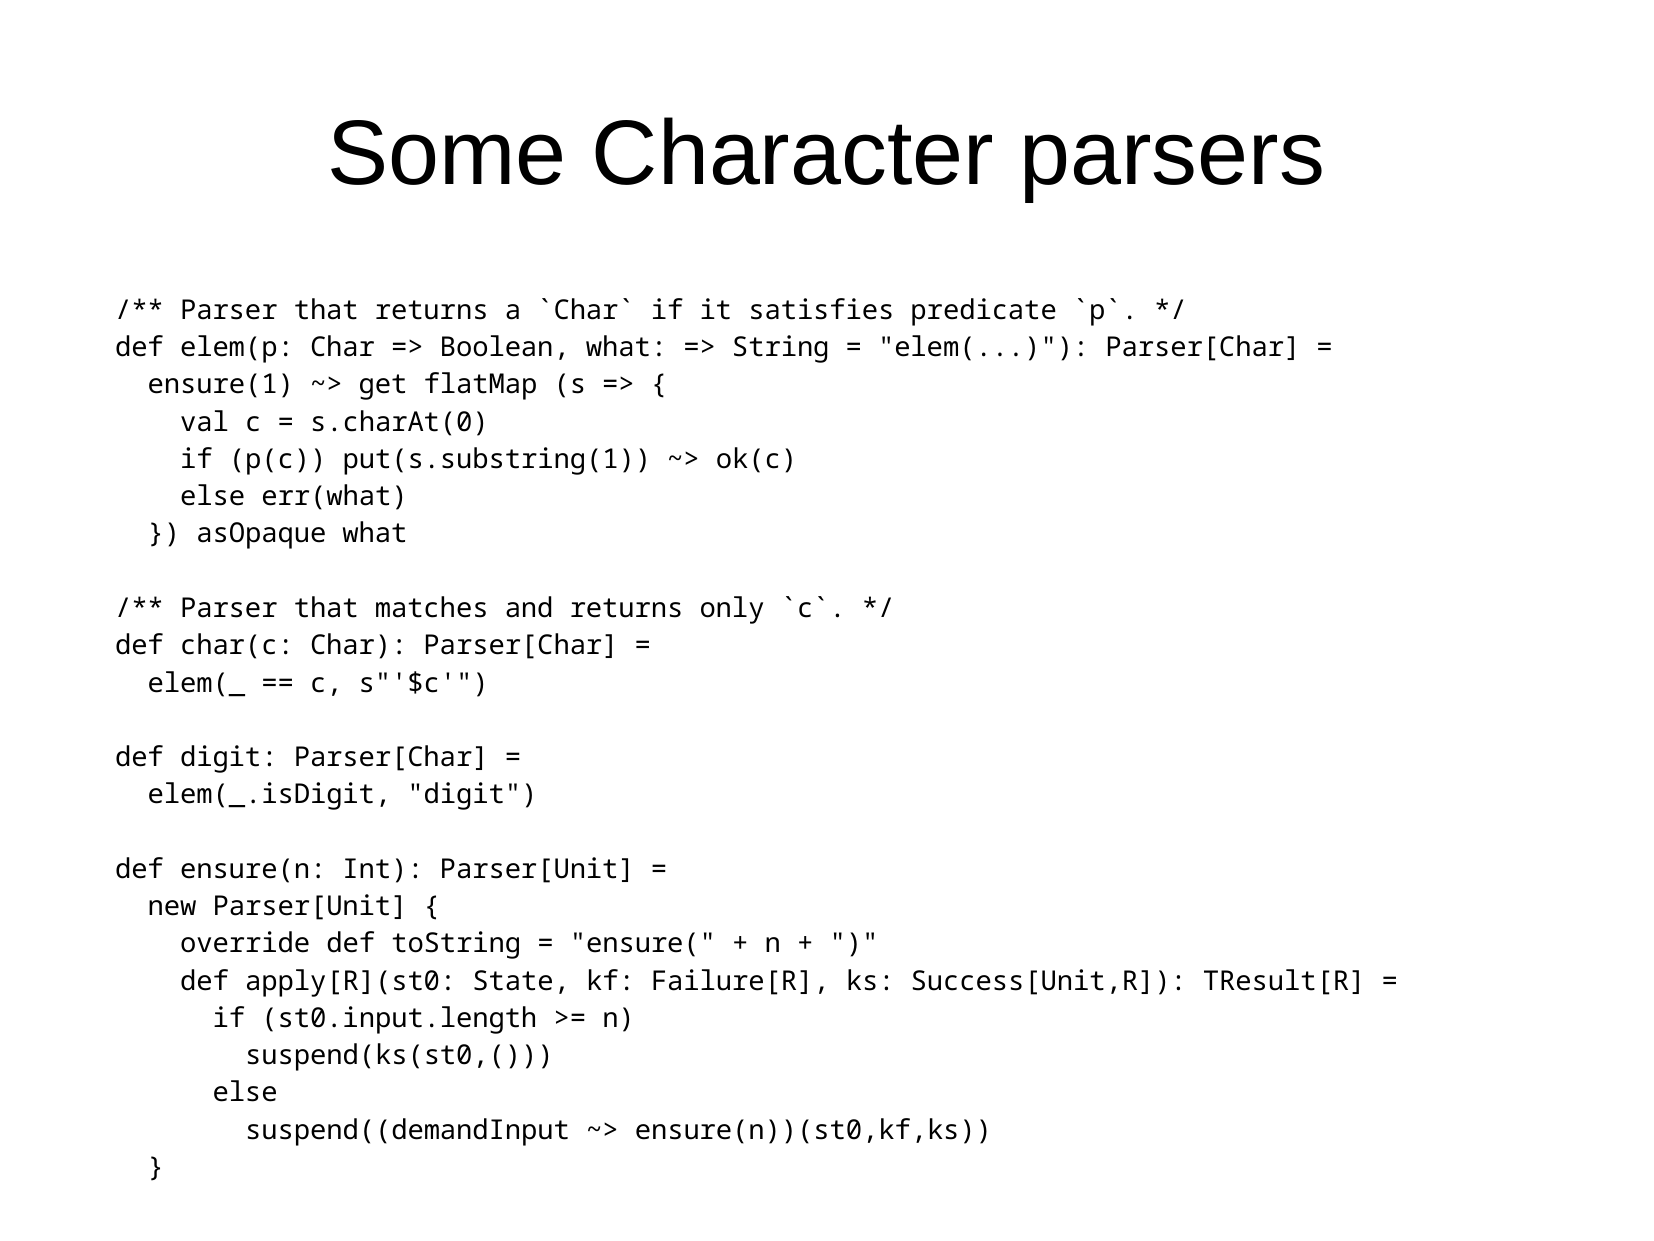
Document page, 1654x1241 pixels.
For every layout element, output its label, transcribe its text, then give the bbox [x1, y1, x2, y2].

list /** Parser that returns a `Char` if it satisfies predicate `p`. */ def elem(p: Char => Boolean, what: => String = "elem(...)"): Parser[Char] = ensure(1) ~> get flatMap (s => { val c = s.charAt(0) if (p(c)) put(s.substring(1)) ~> ok(c) else err(what) }) asOpaque what /** Parser that matches and returns only `c`. */ def char(c: Char): Parser[Char] = elem(_ == c, s"'$c'") def digit: Parser[Char] = elem(_.isDigit, "digit") def ensure(n: Int): Parser[Unit] = new Parser[Unit] { override def toString = "ensure(" + n + ")" def apply[R](st0: State, kf: Failure[R], ks: Success[Unit,R]): TResult[R] = if (st0.input.length >= n) suspend(ks(st0,())) else suspend((demandInput ~> ensure(n))(st0,kf,ks)) } [82, 290, 1571, 1199]
title Some Character parsers [82, 49, 1571, 257]
